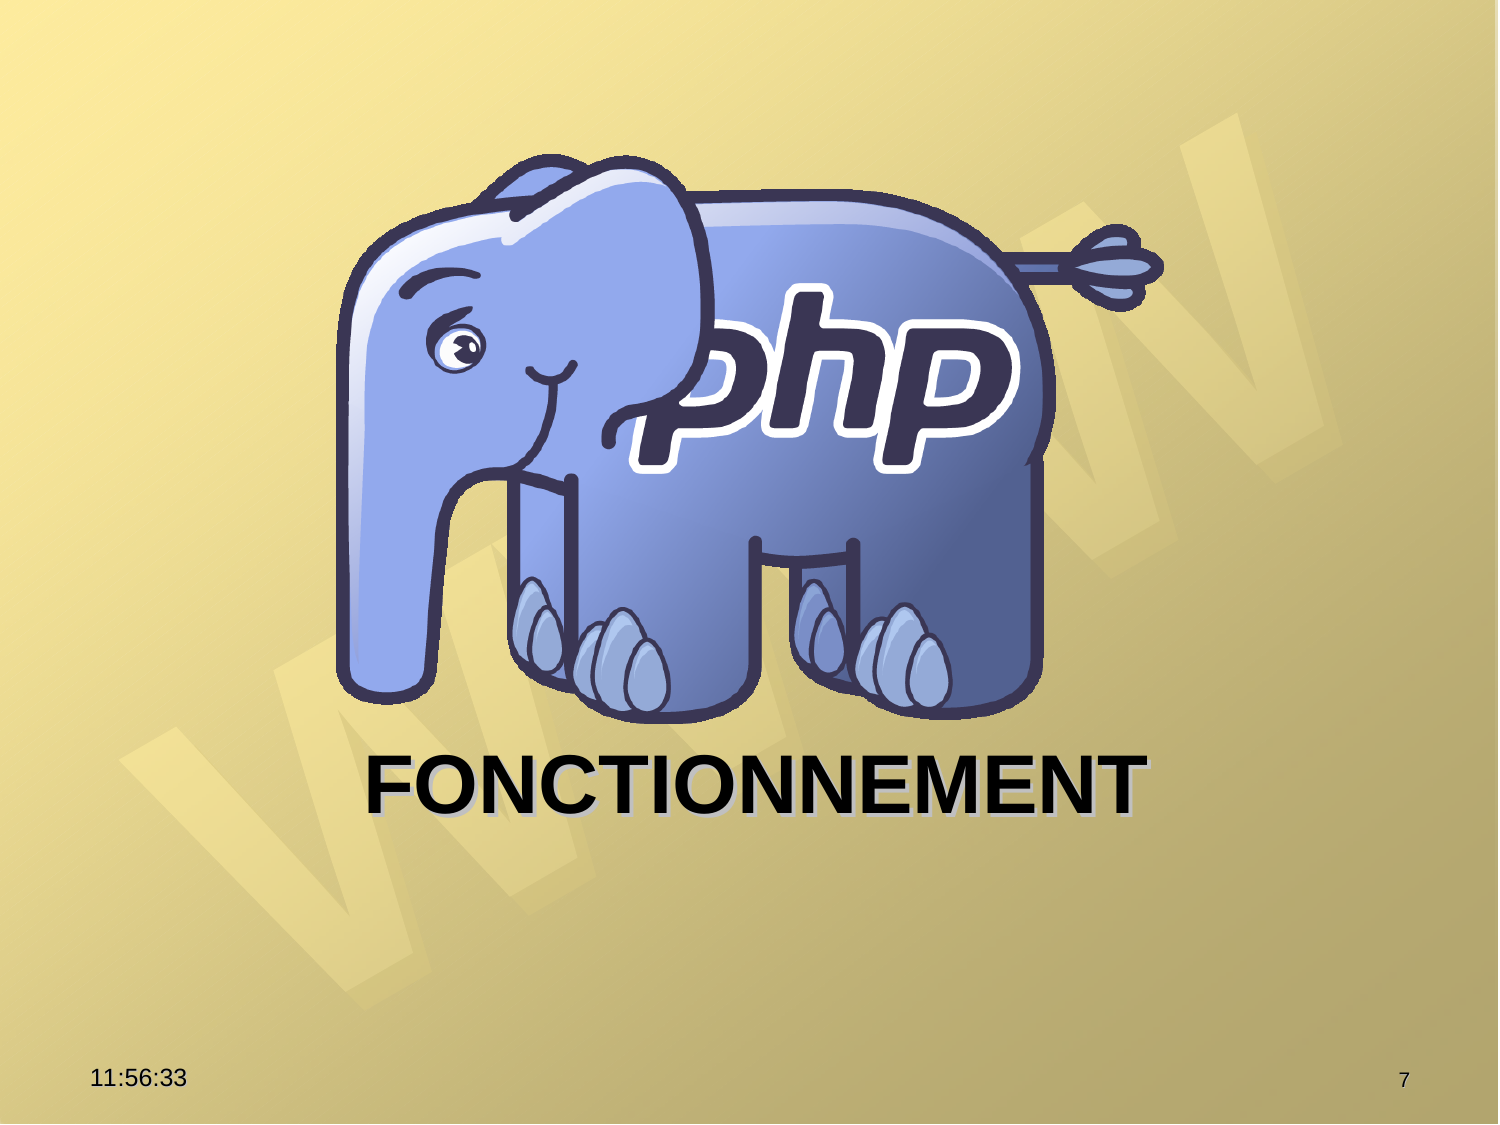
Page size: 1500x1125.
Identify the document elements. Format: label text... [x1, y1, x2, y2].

text_box 18:45:29 [74, 1058, 426, 1100]
title FONCTIONNEMENT [118, 722, 1394, 947]
picture [336, 154, 1164, 722]
text_box <numéro> [1074, 1058, 1426, 1100]
